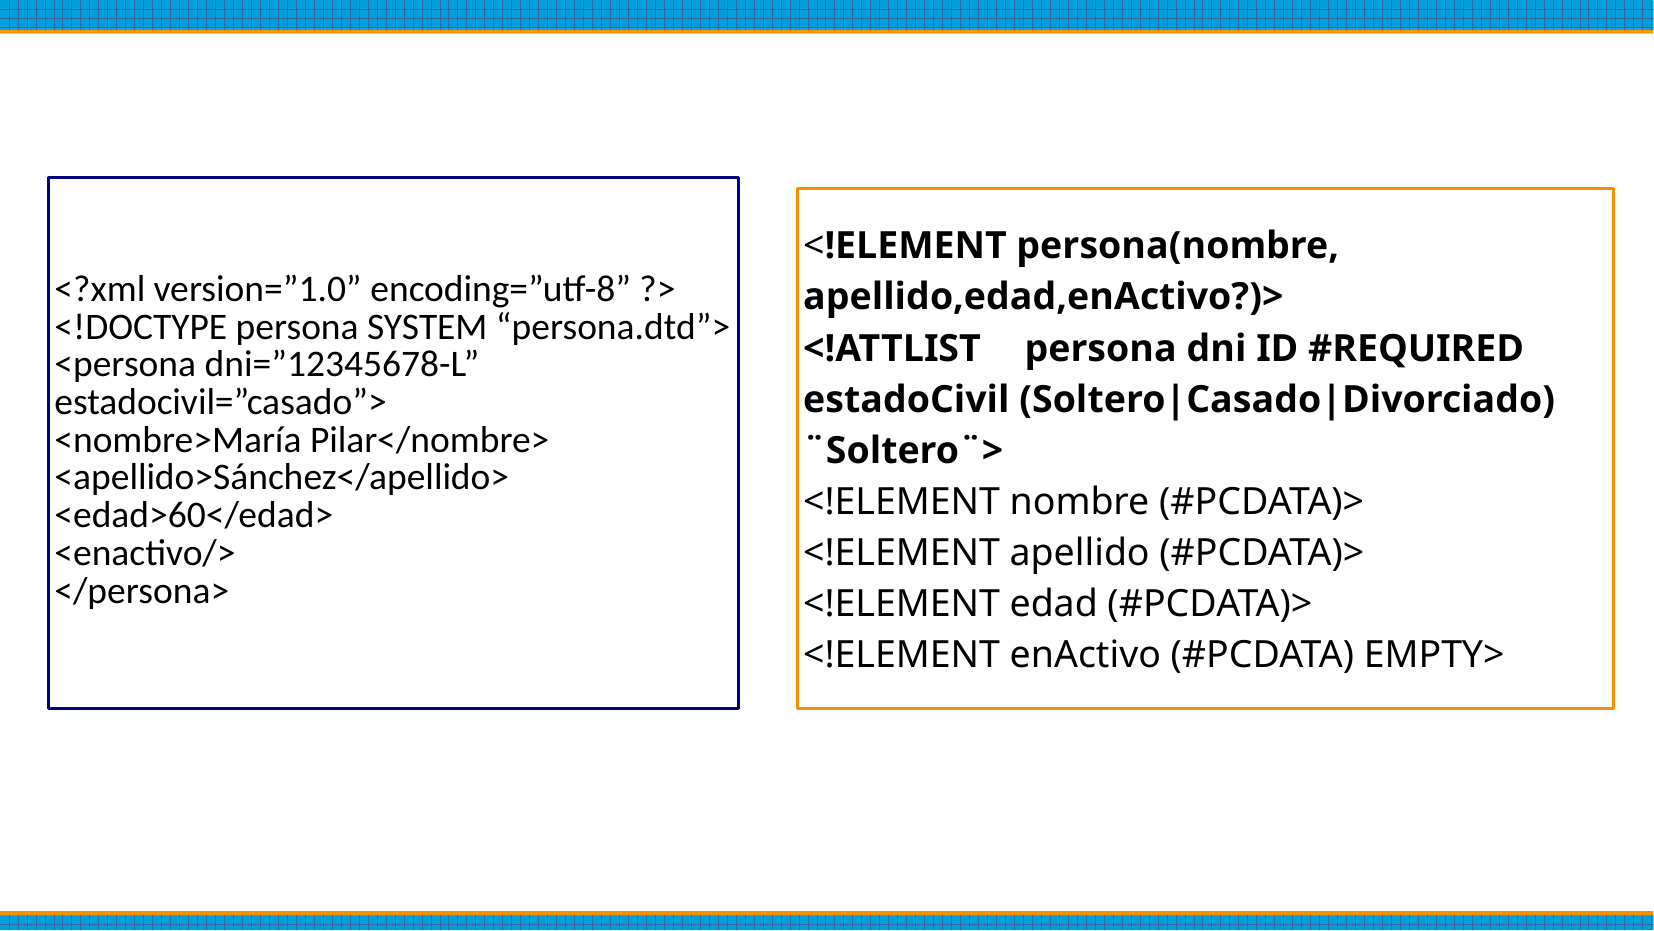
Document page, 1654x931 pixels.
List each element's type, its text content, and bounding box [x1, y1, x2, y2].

subtitle [29, 119, 1625, 799]
text_box <!ELEMENT persona(nombre, apellido,edad,enActivo?)> <!ATTLIST persona dni ID #REQUIRED estadoCivil (Soltero|Casado|Divorciado) ¨Soltero¨> <!ELEMENT nombre (#PCDATA)> <!ELEMENT apellido (#PCDATA)> <!ELEMENT edad (#PCDATA)> <!ELEMENT enActivo (#PCDATA) EMPTY> [797, 188, 1614, 709]
text_box <?xml version=”1.0” encoding=”utf-8” ?> <!DOCTYPE persona SYSTEM “persona.dtd”> <persona dni=”12345678-L” estadocivil=”casado”> <nombre>María Pilar</nombre> <apellido>Sánchez</apellido> <edad>60</edad> <enactivo/> </persona> [48, 177, 739, 709]
